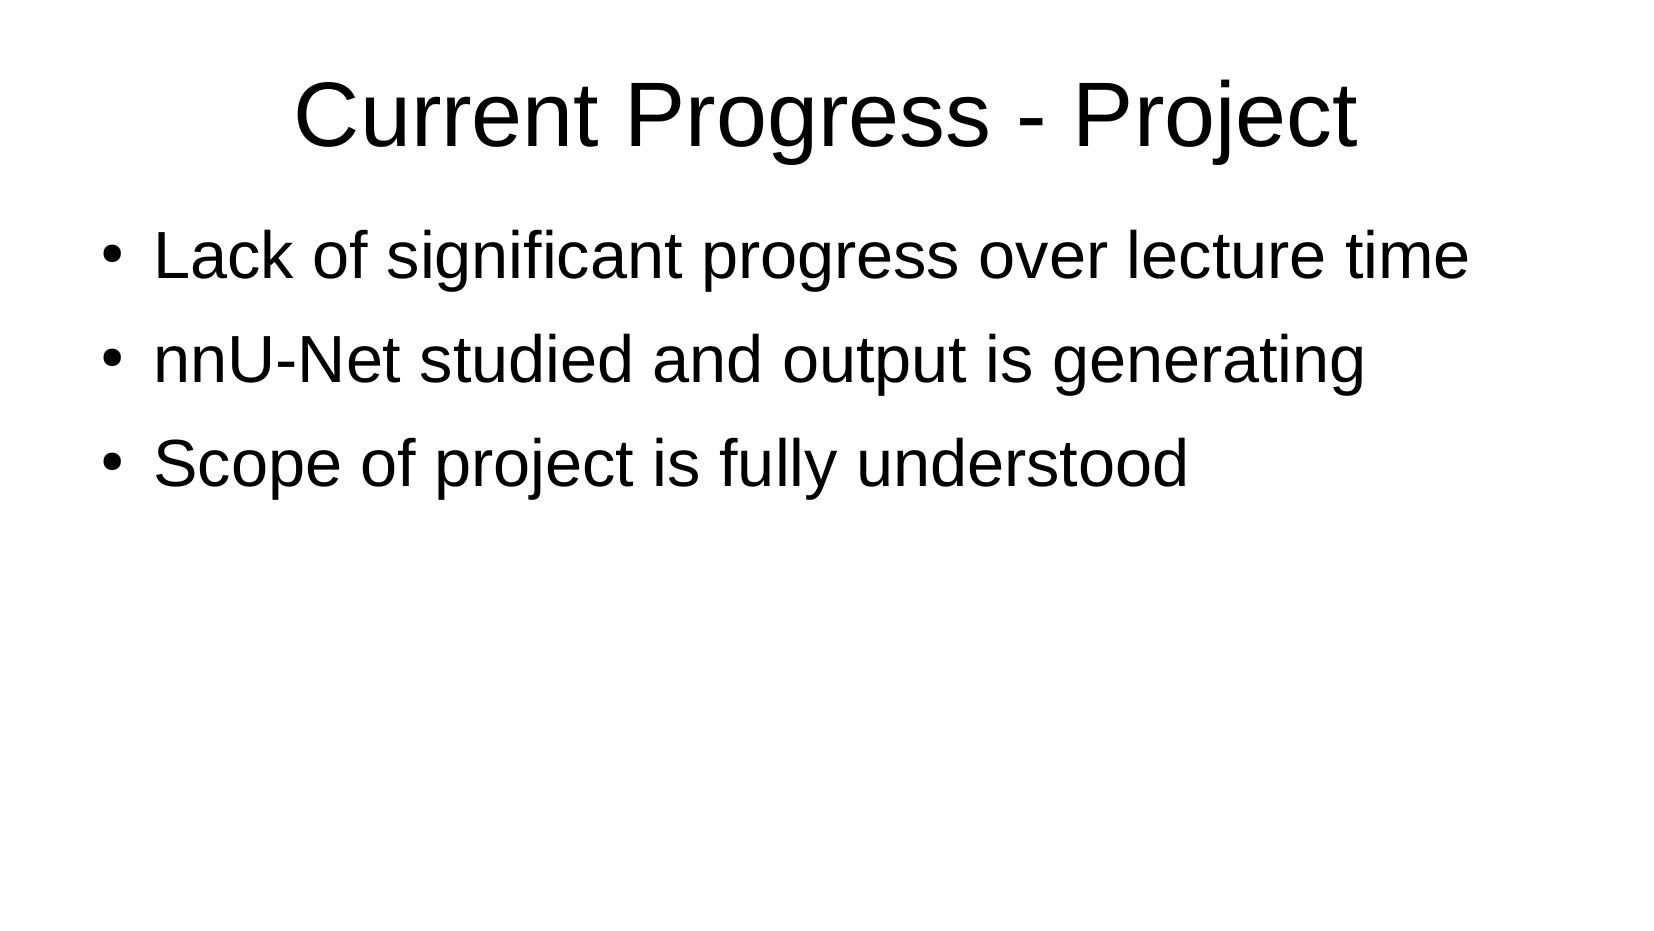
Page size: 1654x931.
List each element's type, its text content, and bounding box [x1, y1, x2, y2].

list Lack of significant progress over lecture time nnU-Net studied and output is generating Scope of project is fully understood [82, 217, 1571, 758]
title Current Progress - Project [82, 37, 1571, 193]
